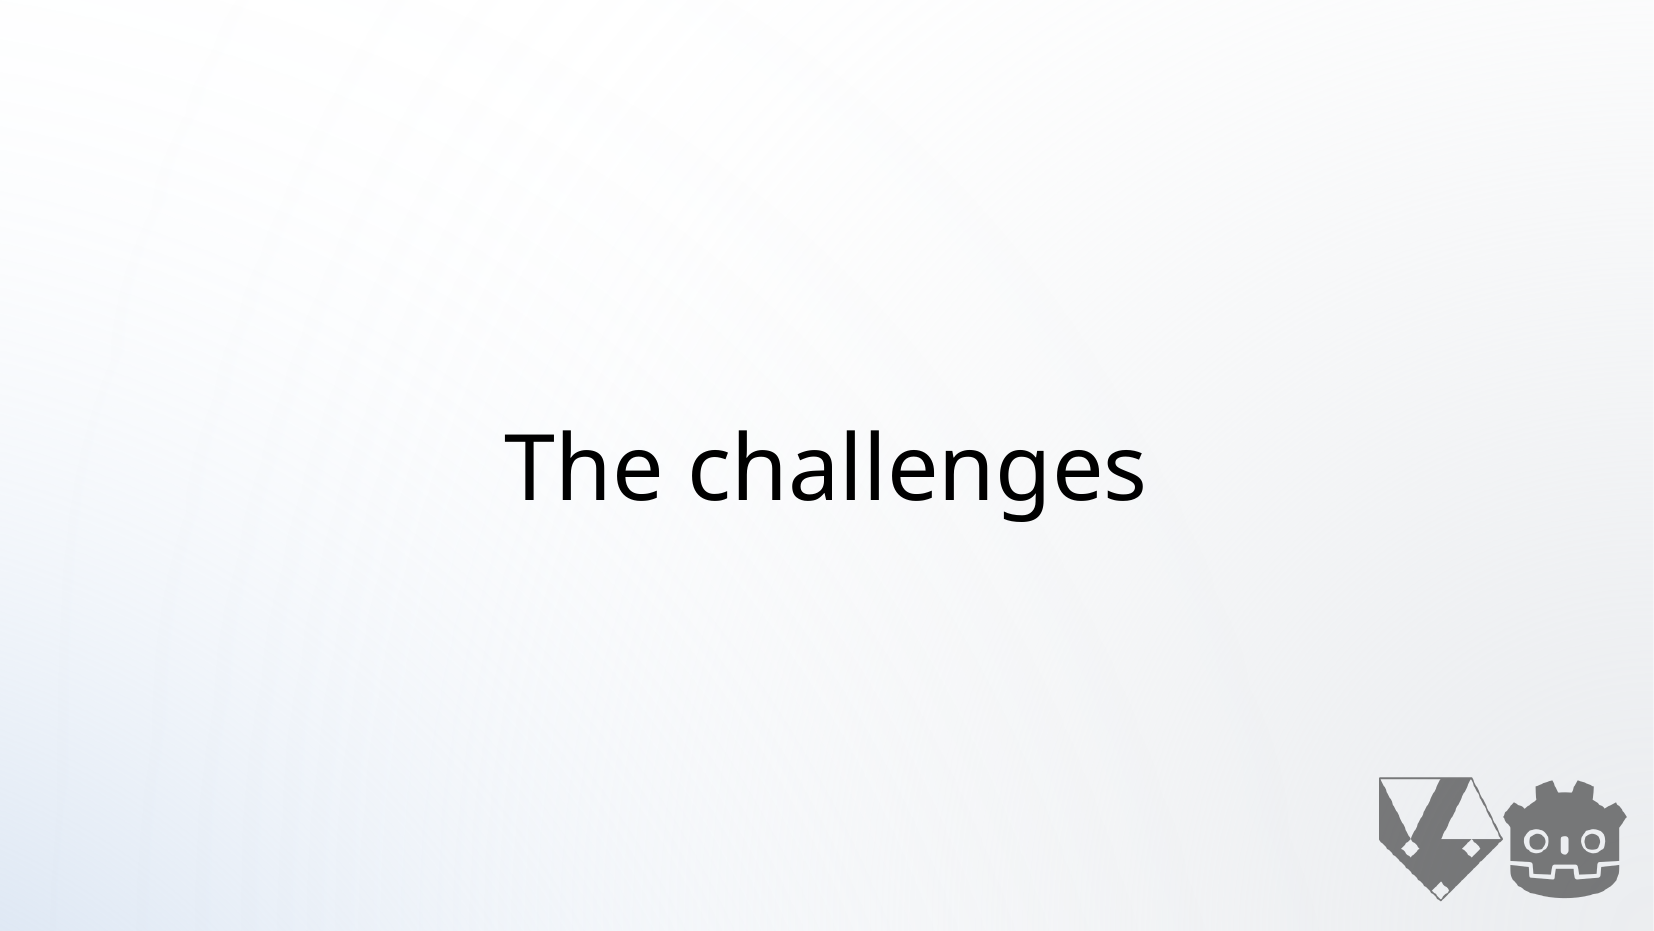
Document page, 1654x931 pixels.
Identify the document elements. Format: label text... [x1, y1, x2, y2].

title The challenges [82, 387, 1571, 543]
picture [0, 0, 1654, 931]
